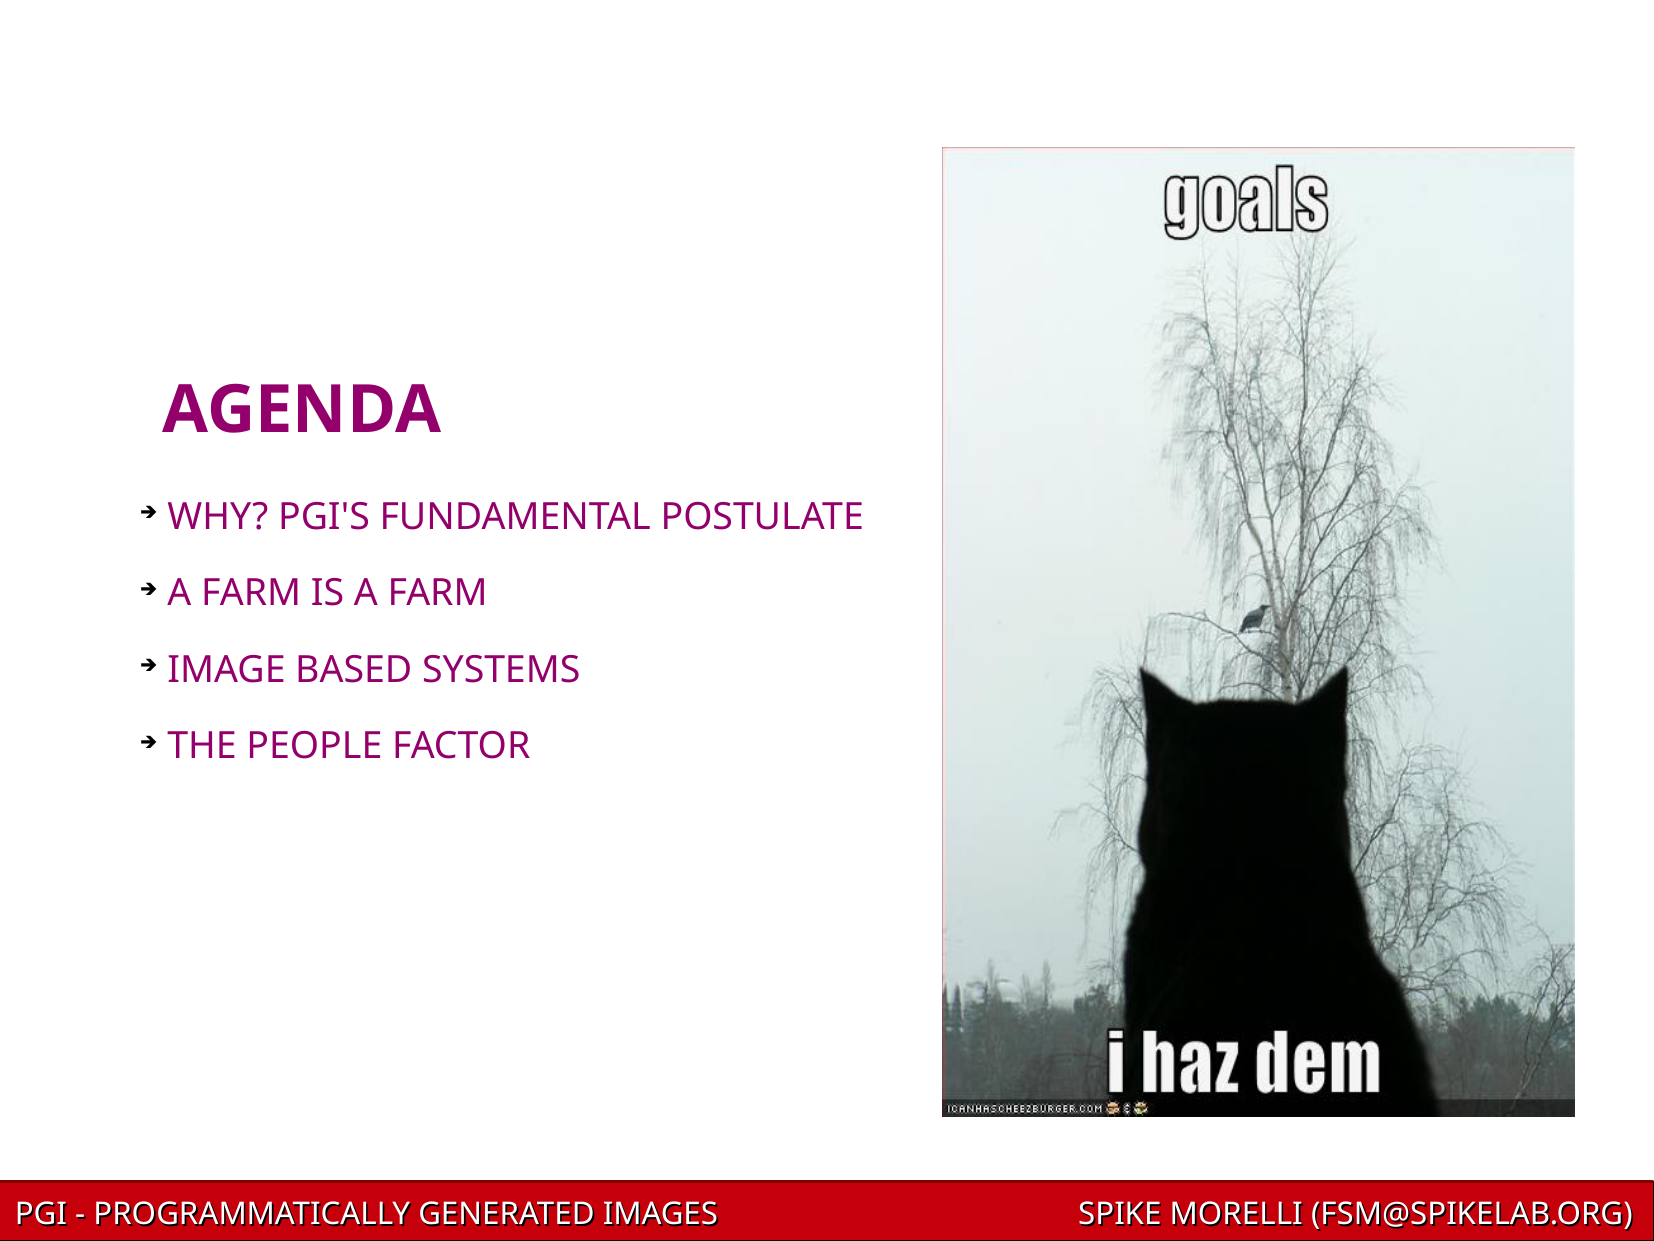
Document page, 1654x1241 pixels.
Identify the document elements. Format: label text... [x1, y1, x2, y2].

picture [942, 147, 1575, 1117]
text_box AGENDA [147, 354, 550, 444]
text_box SPIKE MORELLI (FSM@SPIKELAB.ORG) [1063, 1184, 1643, 1235]
text_box PGI - PROGRAMMATICALLY GENERATED IMAGES [0, 1184, 722, 1235]
text_box WHY? PGI'S FUNDAMENTAL POSTULATE A FARM IS A FARM IMAGE BASED SYSTEMS THE PEOPLE FACTOR [29, 413, 942, 821]
text_box [0, 1183, 1654, 1241]
